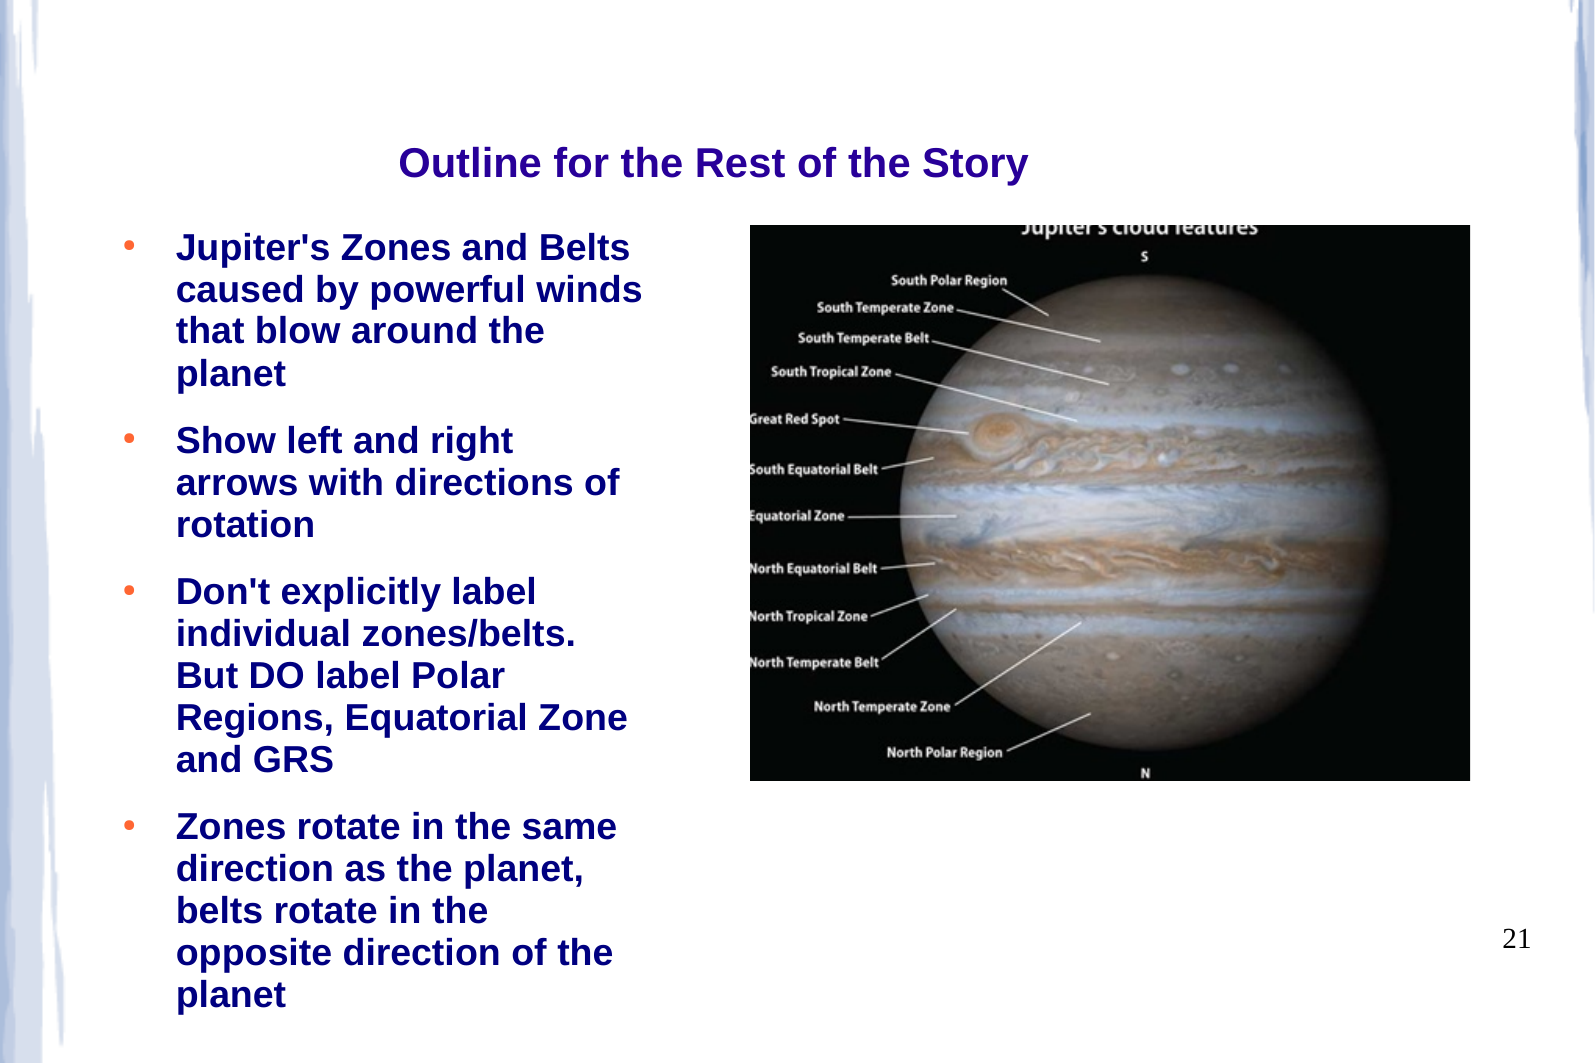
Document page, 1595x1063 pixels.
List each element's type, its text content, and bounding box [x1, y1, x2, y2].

picture [0, 0, 1595, 1063]
list [750, 225, 1471, 781]
list Jupiter's Zones and Belts caused by powerful winds that blow around the planet Show left and right arrows with directions of rotation Don't explicitly label individual zones/belts. But DO label Polar Regions, Equatorial Zone and GRS Zones rotate in the same direction as the planet, belts rotate in the opposite direction of the planet [105, 226, 646, 1016]
title Outline for the Rest of the Story [345, 60, 1083, 265]
